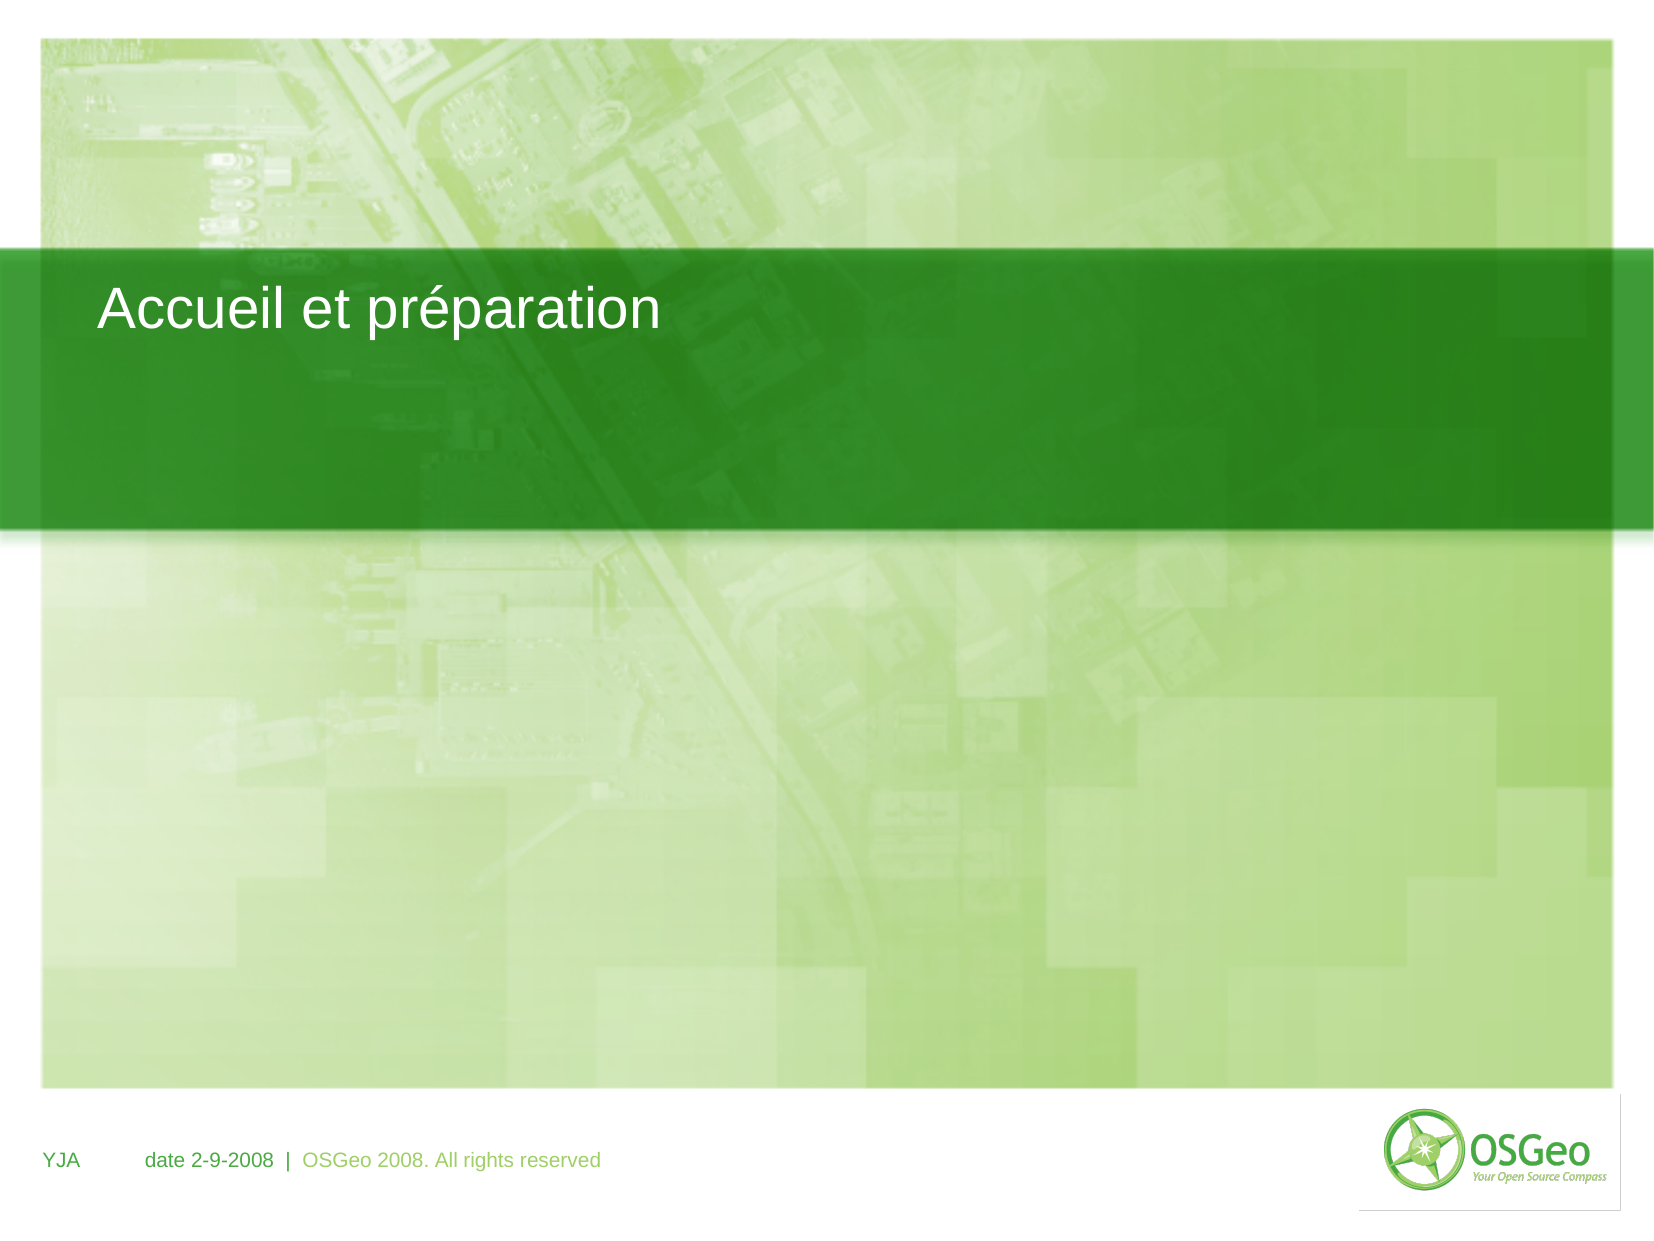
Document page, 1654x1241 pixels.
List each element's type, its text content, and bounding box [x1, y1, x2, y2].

text_box Accueil et préparation [82, 268, 1530, 476]
picture [0, 1, 1654, 1241]
